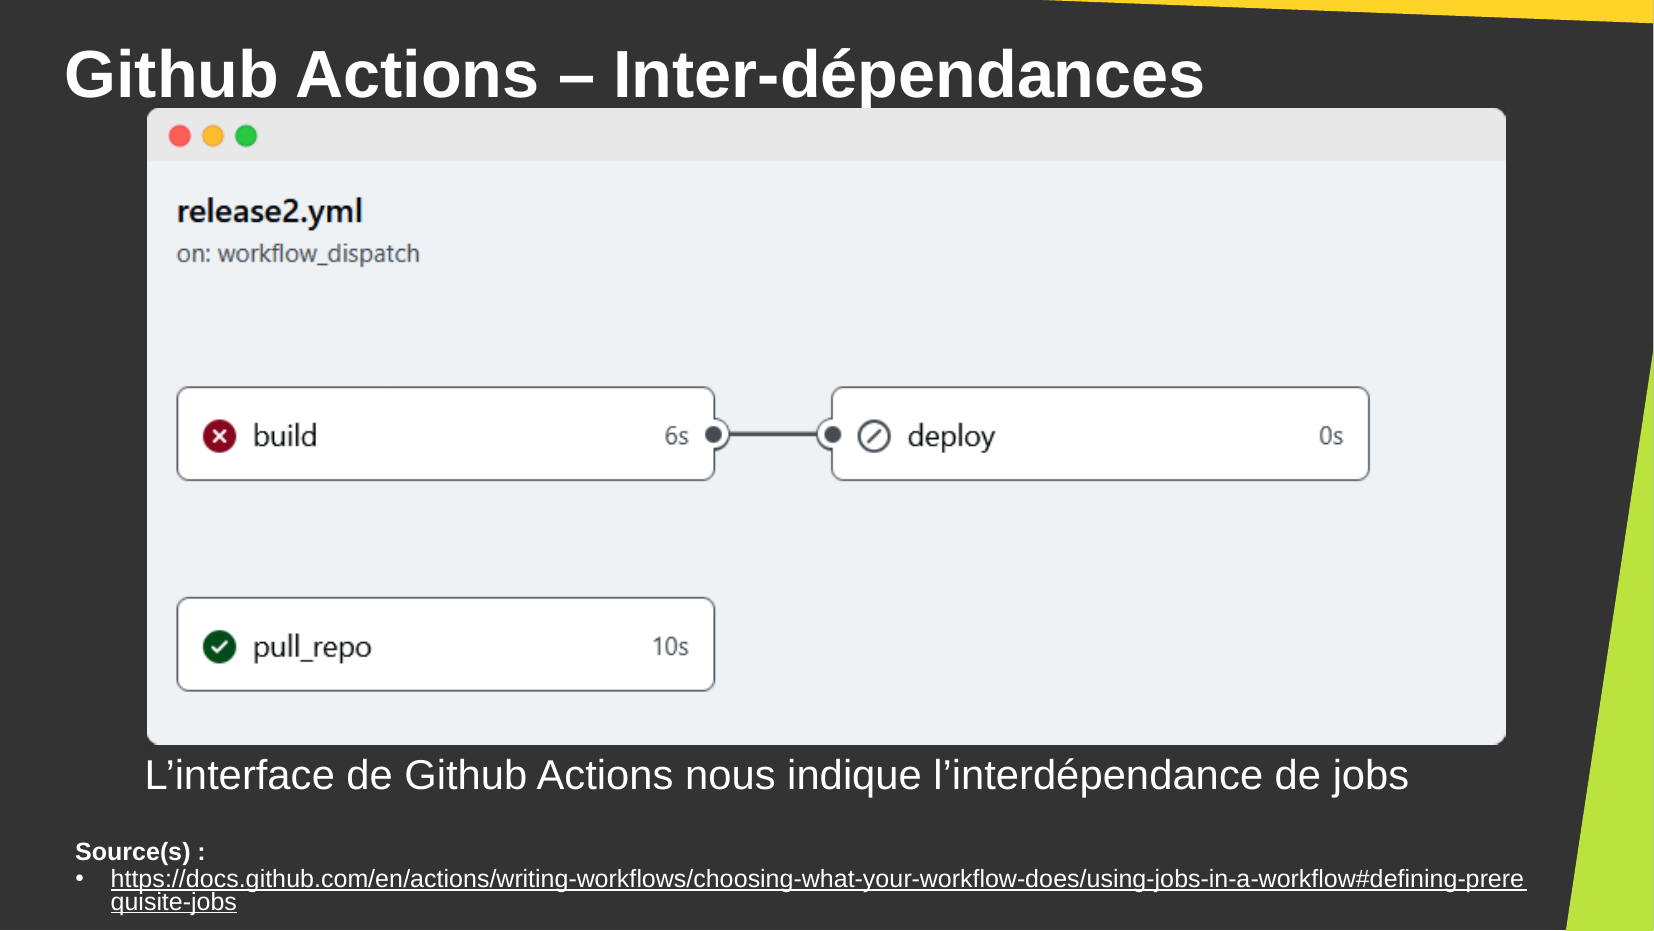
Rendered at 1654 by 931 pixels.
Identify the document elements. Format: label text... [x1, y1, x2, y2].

title Github Actions – Inter-dépendances [64, 37, 1577, 119]
text_box Source(s) : https://docs.github.com/en/actions/writing-workflows/choosing-what-your-workflow-does/using-jobs-in-a-workflow#defining-prerequisite-jobs [60, 791, 1546, 901]
text_box [1565, 345, 1654, 931]
picture [147, 108, 1506, 745]
text_box L’interface de Github Actions nous indique l’interdépendance de jobs [129, 744, 1512, 821]
text_box [1042, 0, 1654, 24]
